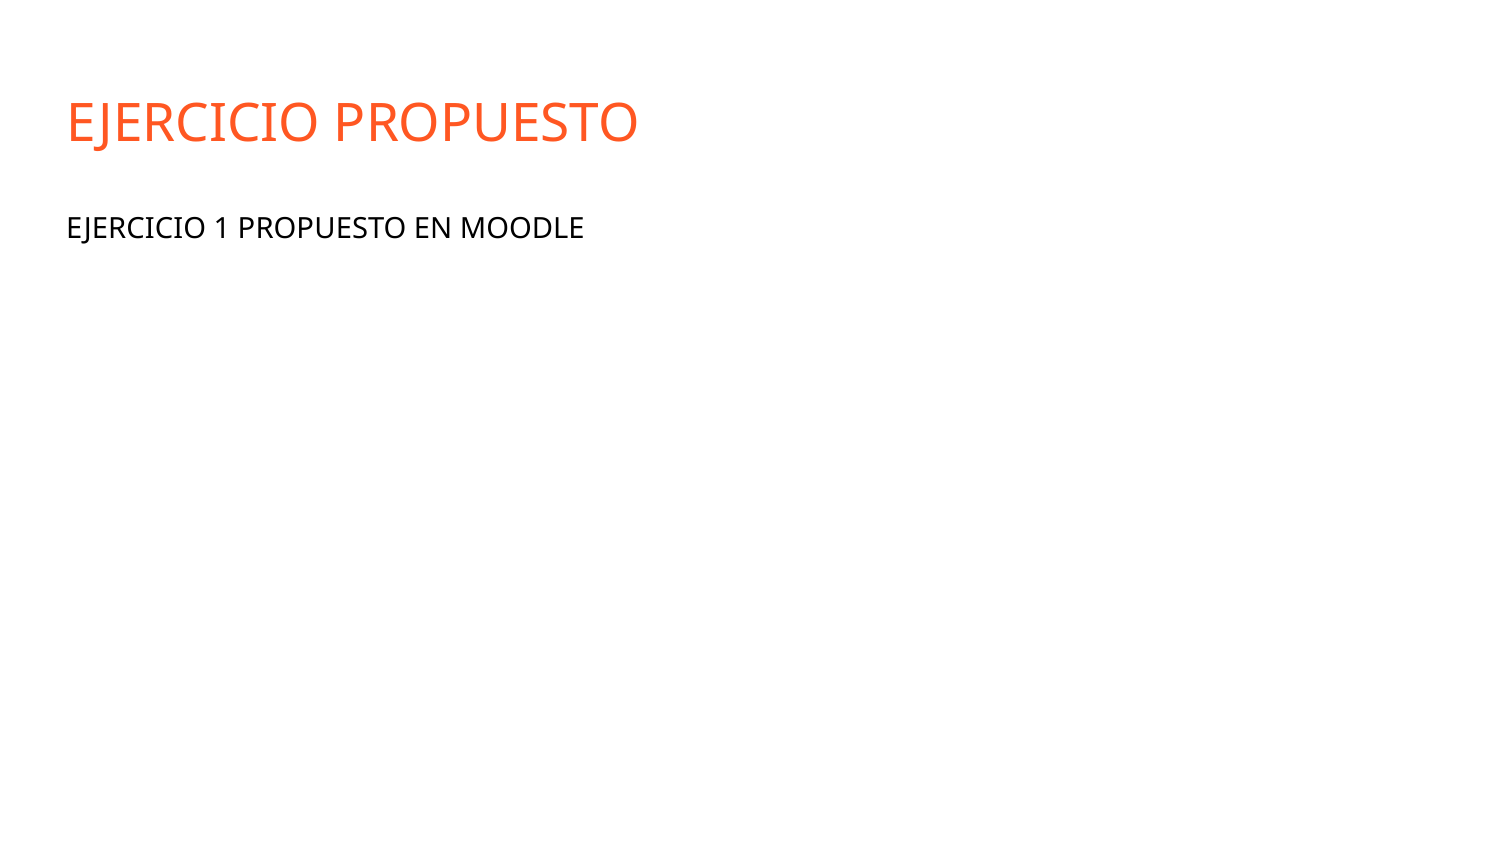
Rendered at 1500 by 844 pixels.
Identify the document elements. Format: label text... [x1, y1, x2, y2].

title EJERCICIO PROPUESTO [51, 72, 1449, 167]
list EJERCICIO 1 PROPUESTO EN MOODLE [51, 189, 1449, 834]
